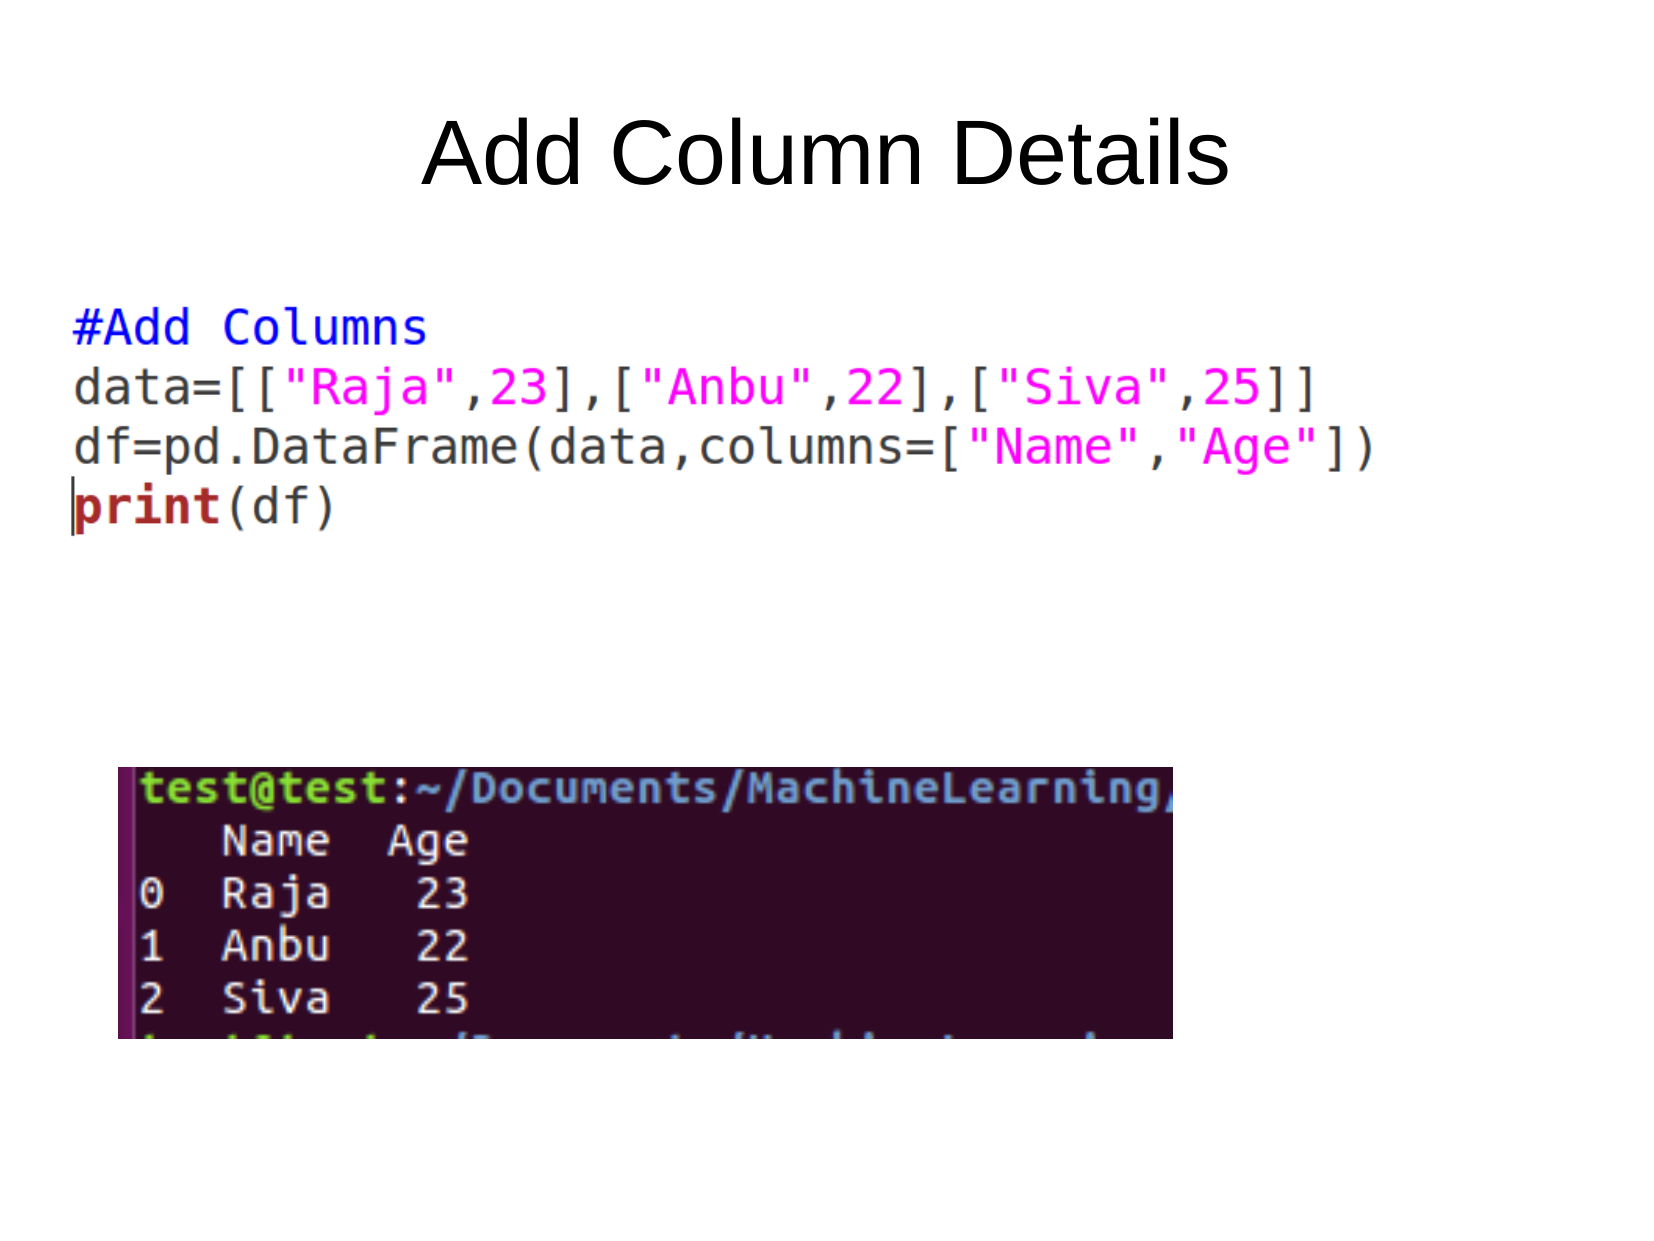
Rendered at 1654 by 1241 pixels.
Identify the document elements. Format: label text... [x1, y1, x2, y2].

picture [70, 290, 1476, 591]
title Add Column Details [82, 49, 1571, 257]
picture [118, 767, 1173, 1039]
